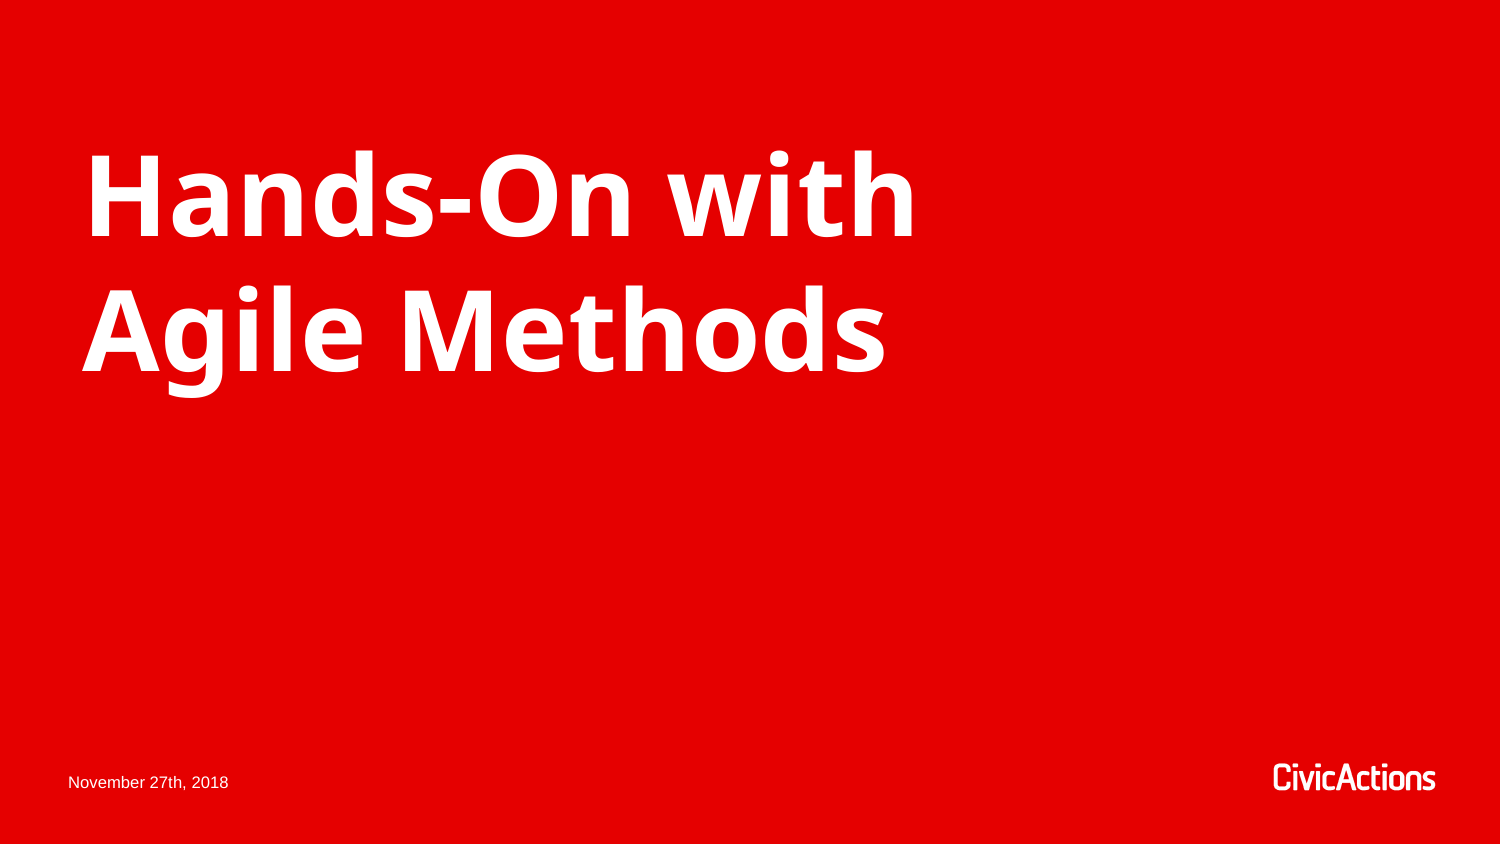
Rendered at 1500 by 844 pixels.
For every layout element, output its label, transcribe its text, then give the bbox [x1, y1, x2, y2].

title Hands-On with Agile Methods [73, 114, 1354, 470]
picture [1271, 758, 1438, 795]
